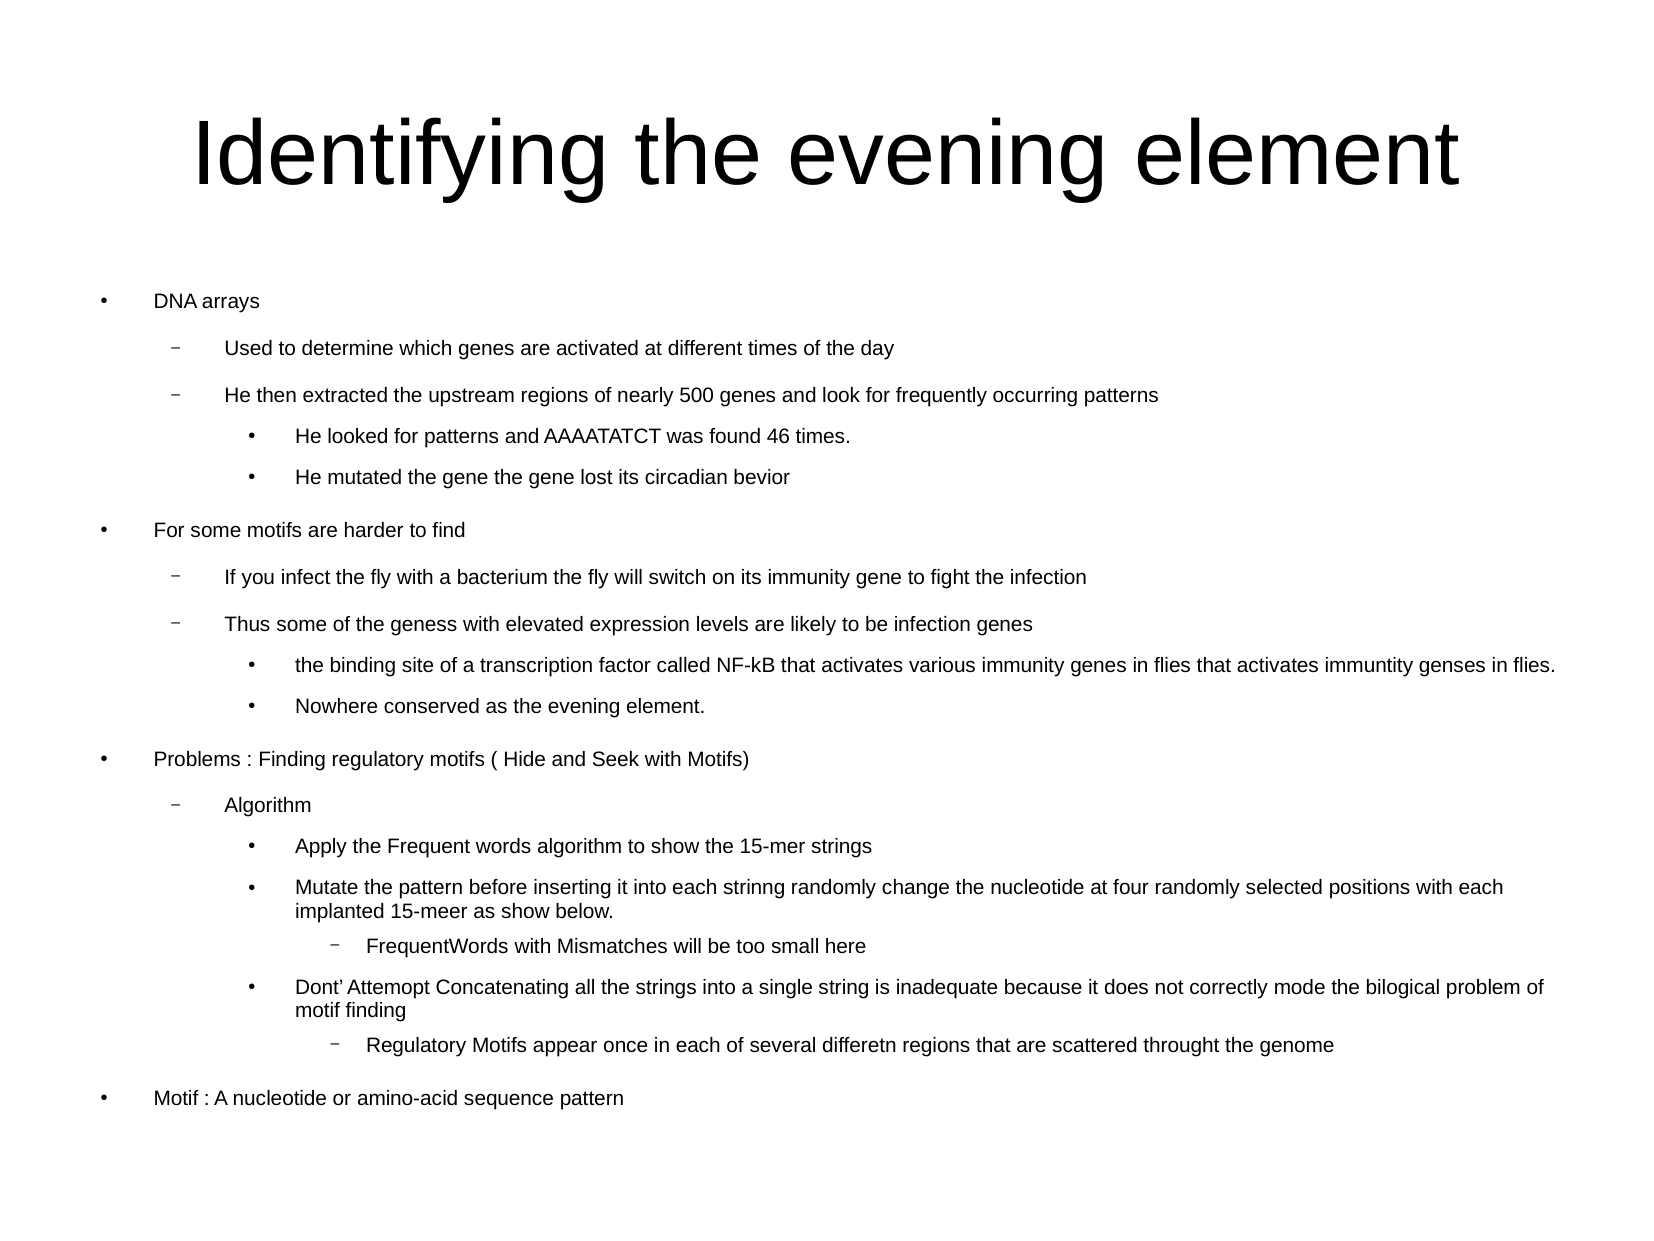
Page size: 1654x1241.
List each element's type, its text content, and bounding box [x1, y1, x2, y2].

title Identifying the evening element [82, 49, 1571, 257]
list DNA arrays Used to determine which genes are activated at different times of the day He then extracted the upstream regions of nearly 500 genes and look for frequently occurring patterns He looked for patterns and AAAATATCT was found 46 times. He mutated the gene the gene lost its circadian bevior For some motifs are harder to find If you infect the fly with a bacterium the fly will switch on its immunity gene to fight the infection Thus some of the geness with elevated expression levels are likely to be infection genes the binding site of a transcription factor called NF-kB that activates various immunity genes in flies that activates immuntity genses in flies. Nowhere conserved as the evening element. Problems : Finding regulatory motifs ( Hide and Seek with Motifs) Algorithm Apply the Frequent words algorithm to show the 15-mer strings Mutate the pattern before inserting it into each strinng randomly change the nucleotide at four randomly selected positions with each implanted 15-meer as show below. FrequentWords with Mismatches will be too small here Dont’ Attemopt Concatenating all the strings into a single string is inadequate because it does not correctly mode the bilogical problem of motif finding Regulatory Motifs appear once in each of several differetn regions that are scattered throught the genome Motif : A nucleotide or amino-acid sequence pattern [82, 290, 1571, 1217]
